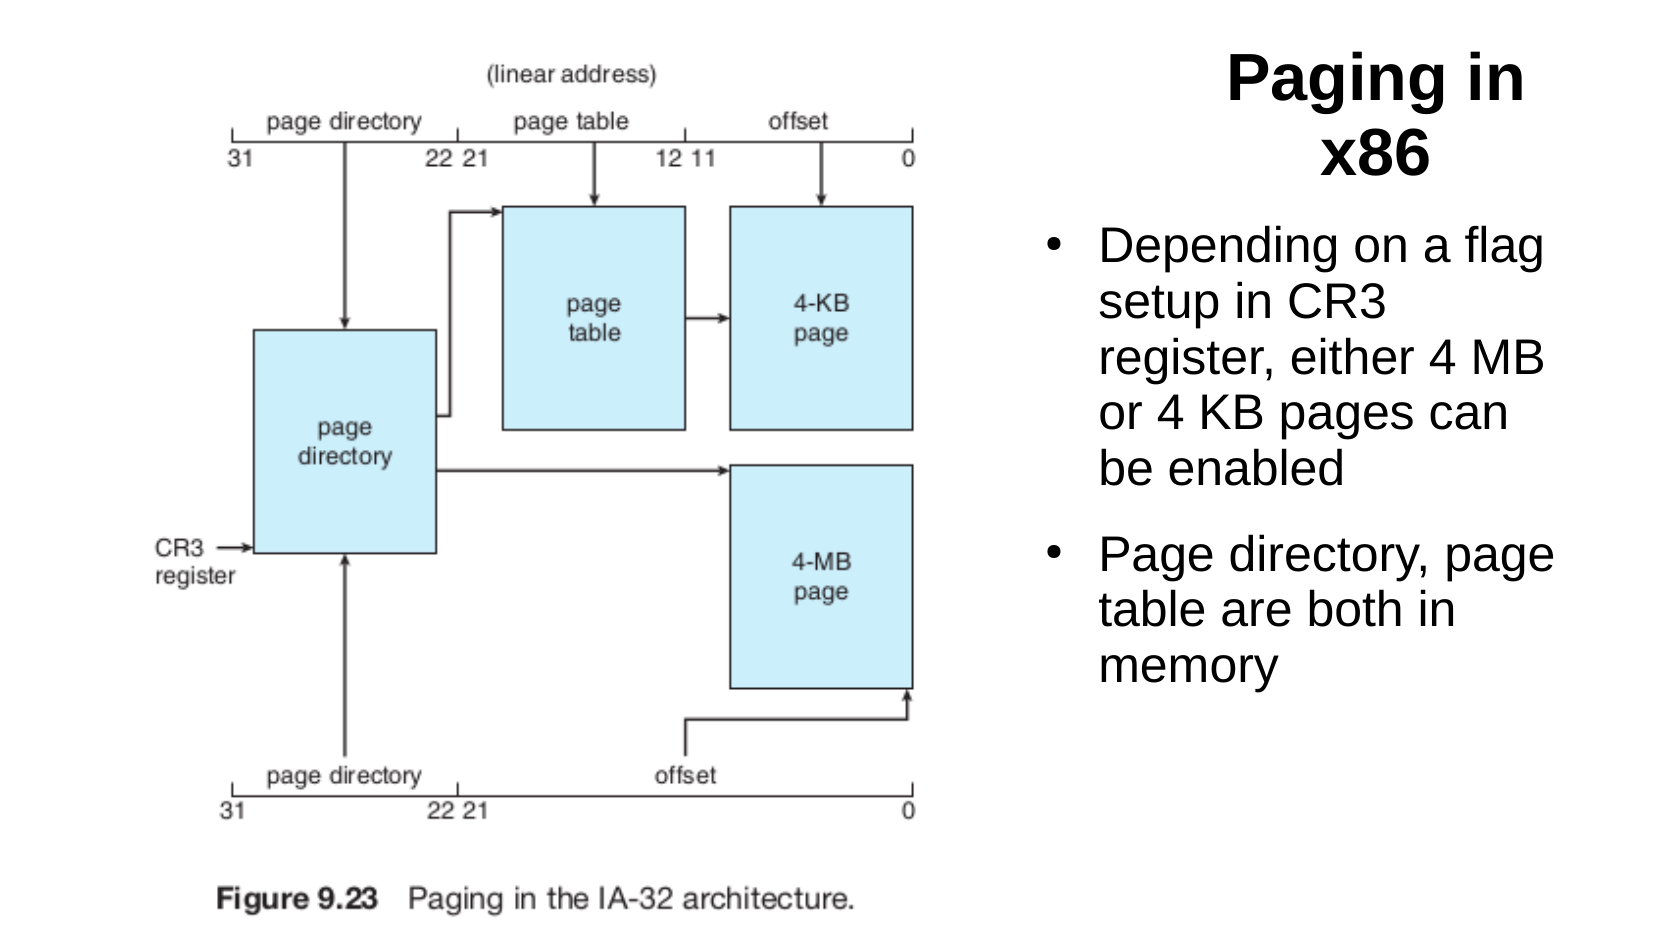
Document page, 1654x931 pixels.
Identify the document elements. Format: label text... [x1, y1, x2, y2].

title Paging in x86 [1181, 12, 1571, 217]
picture [22, 22, 1016, 928]
list Depending on a flag setup in CR3 register, either 4 MB or 4 KB pages can be enabled Page directory, page table are both in memory [1027, 217, 1572, 758]
